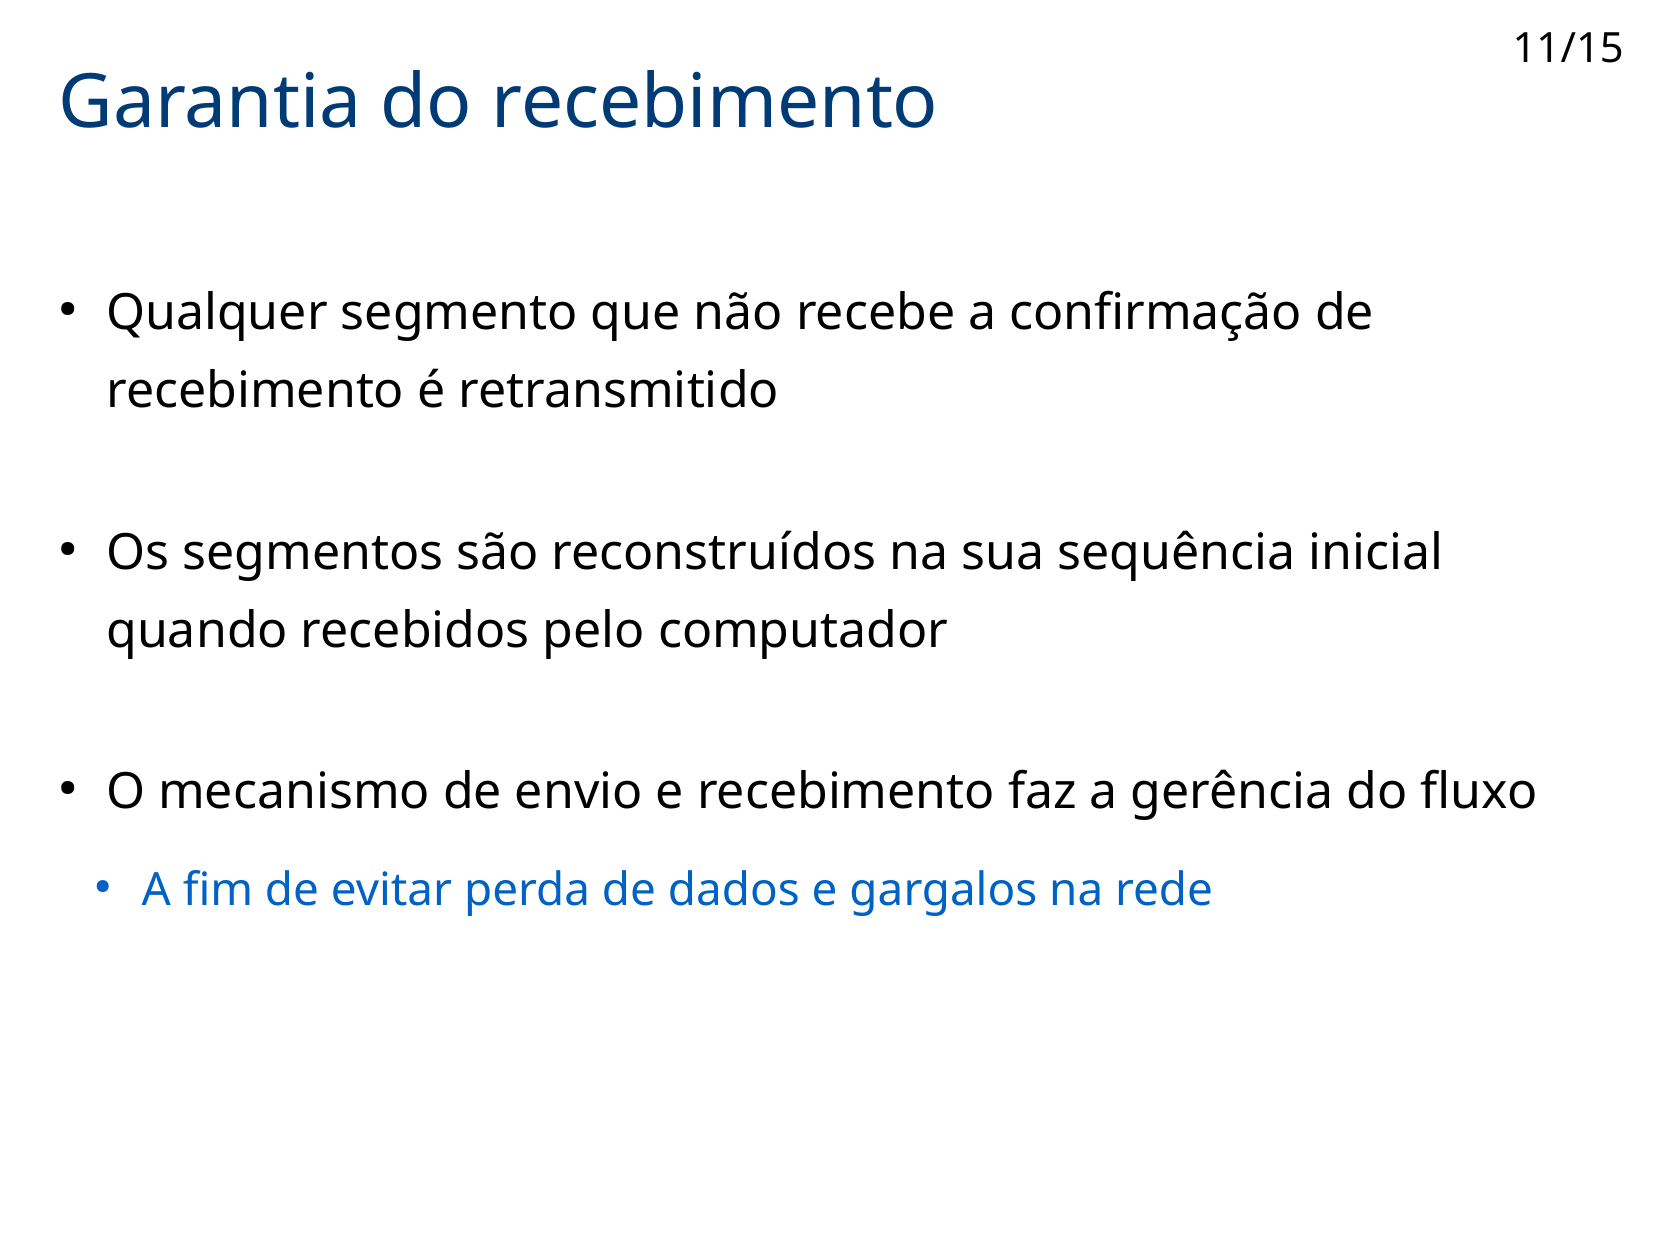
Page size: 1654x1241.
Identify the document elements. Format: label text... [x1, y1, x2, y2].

title Garantia do recebimento [59, 47, 1625, 166]
list Qualquer segmento que não recebe a confirmação de recebimento é retransmitido Os segmentos são reconstruídos na sua sequência inicial quando recebidos pelo computador O mecanismo de envio e recebimento faz a gerência do fluxo A fim de evitar perda de dados e gargalos na rede [59, 265, 1625, 1211]
